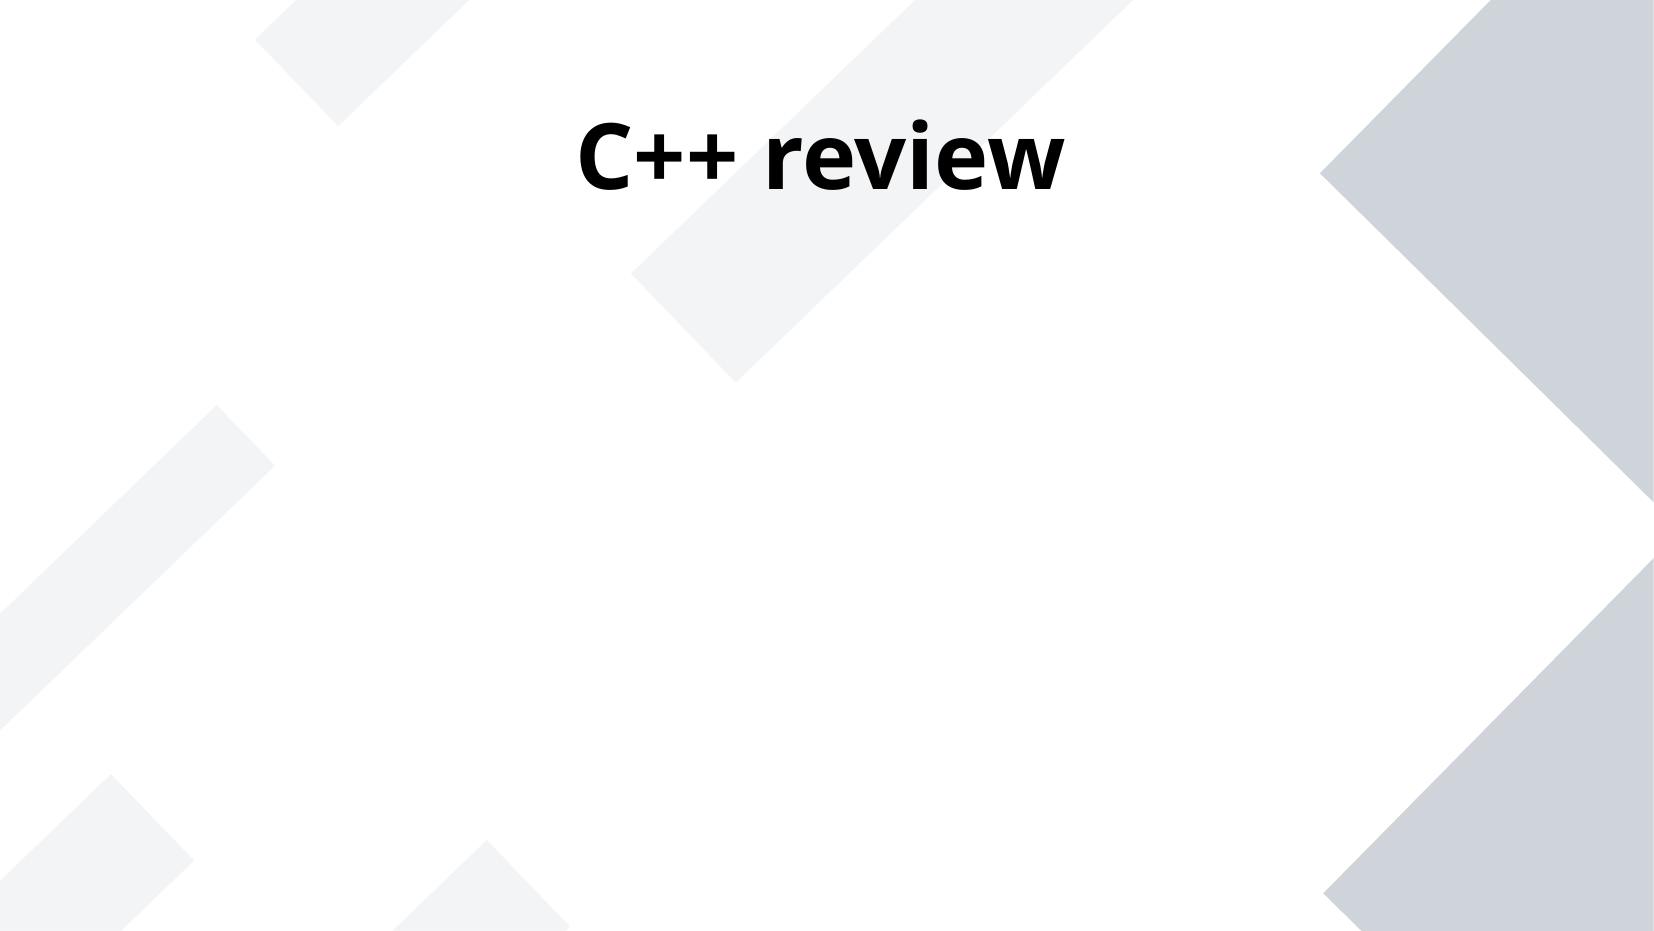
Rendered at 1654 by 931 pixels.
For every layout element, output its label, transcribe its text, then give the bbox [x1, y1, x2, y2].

title C++ review [76, 76, 1565, 233]
